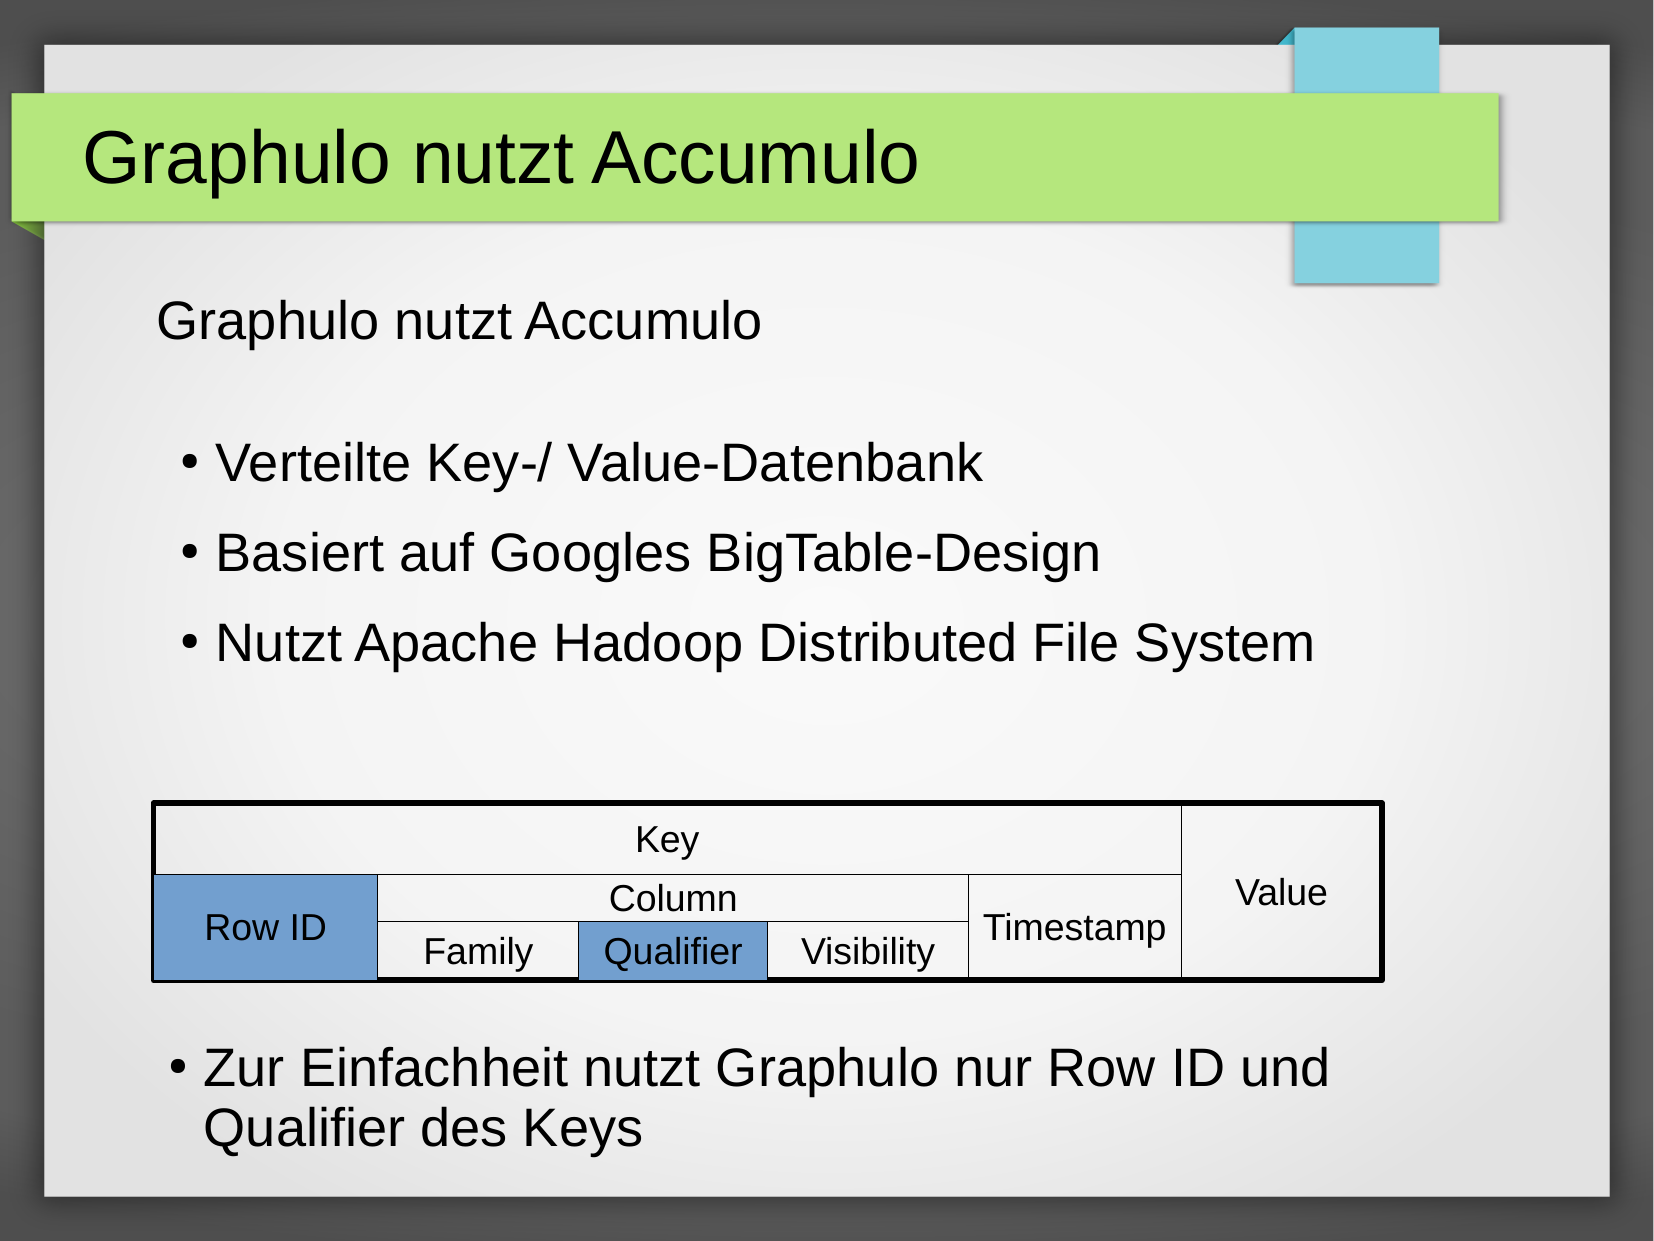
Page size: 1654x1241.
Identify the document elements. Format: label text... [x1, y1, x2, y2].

text_box Graphulo nutzt Accumulo [141, 283, 1087, 401]
text_box Family [377, 921, 578, 981]
text_box Key [153, 803, 1182, 874]
text_box Column [377, 874, 968, 921]
text_box Verteilte Key-/ Value-Datenbank Basiert auf Googles BigTable-Design Nutzt Apache Hadoop Distributed File System [165, 425, 1453, 721]
text_box Zur Einfachheit nutzt Graphulo nur Row ID und Qualifier des Keys [153, 1029, 1394, 1166]
text_box Row ID [153, 874, 377, 981]
text_box Qualifier [578, 921, 767, 981]
text_box Timestamp [968, 874, 1181, 981]
picture [0, 0, 1654, 1241]
text_box Graphulo nutzt Accumulo [82, 94, 1264, 213]
text_box Value [1181, 804, 1382, 981]
text_box Visibility [767, 921, 968, 981]
